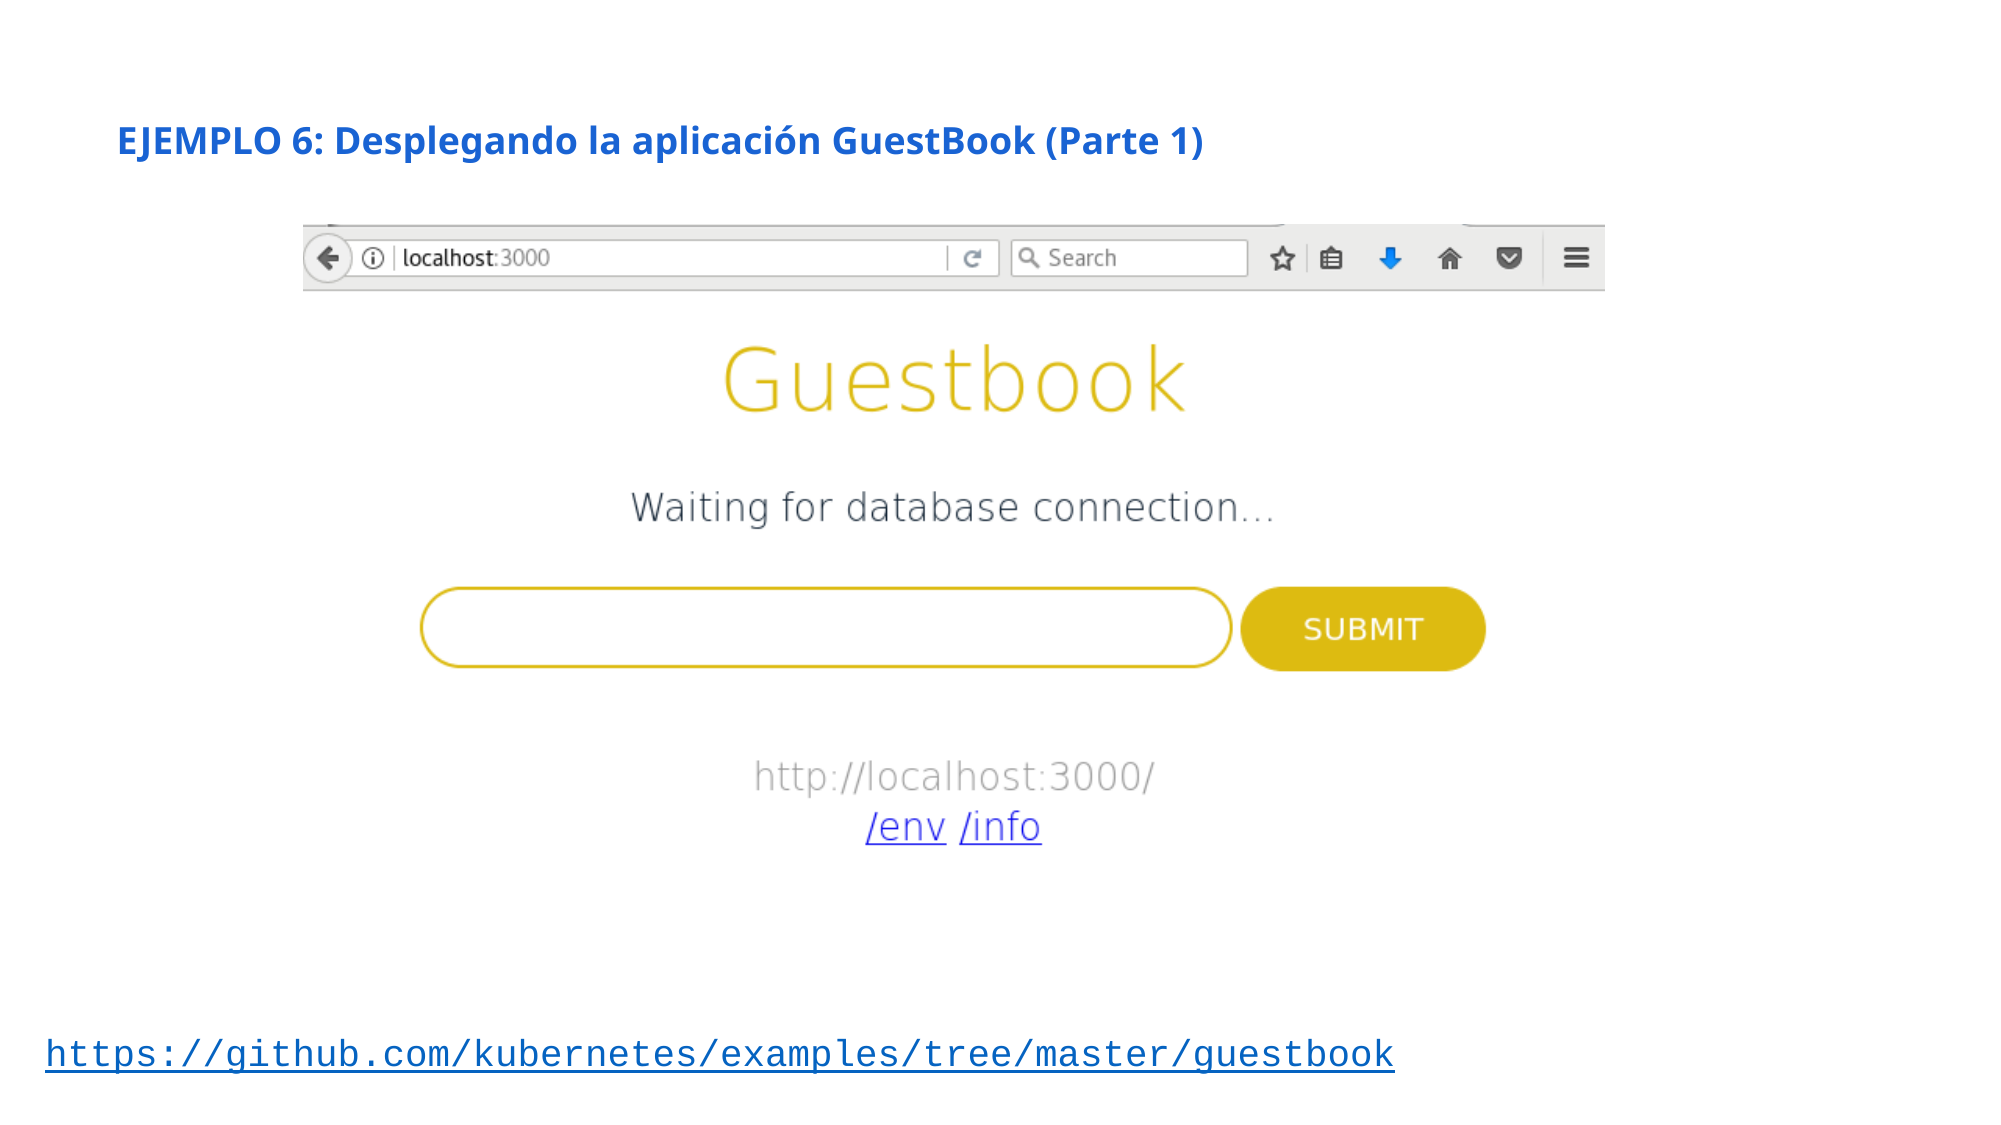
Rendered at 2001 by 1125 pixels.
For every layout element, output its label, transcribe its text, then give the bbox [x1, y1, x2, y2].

text_box EJEMPLO 6: Desplegando la aplicación GuestBook (Parte 1) [101, 110, 1394, 170]
picture [303, 224, 1605, 936]
text_box https://github.com/kubernetes/examples/tree/master/guestbook [30, 1021, 1728, 1097]
